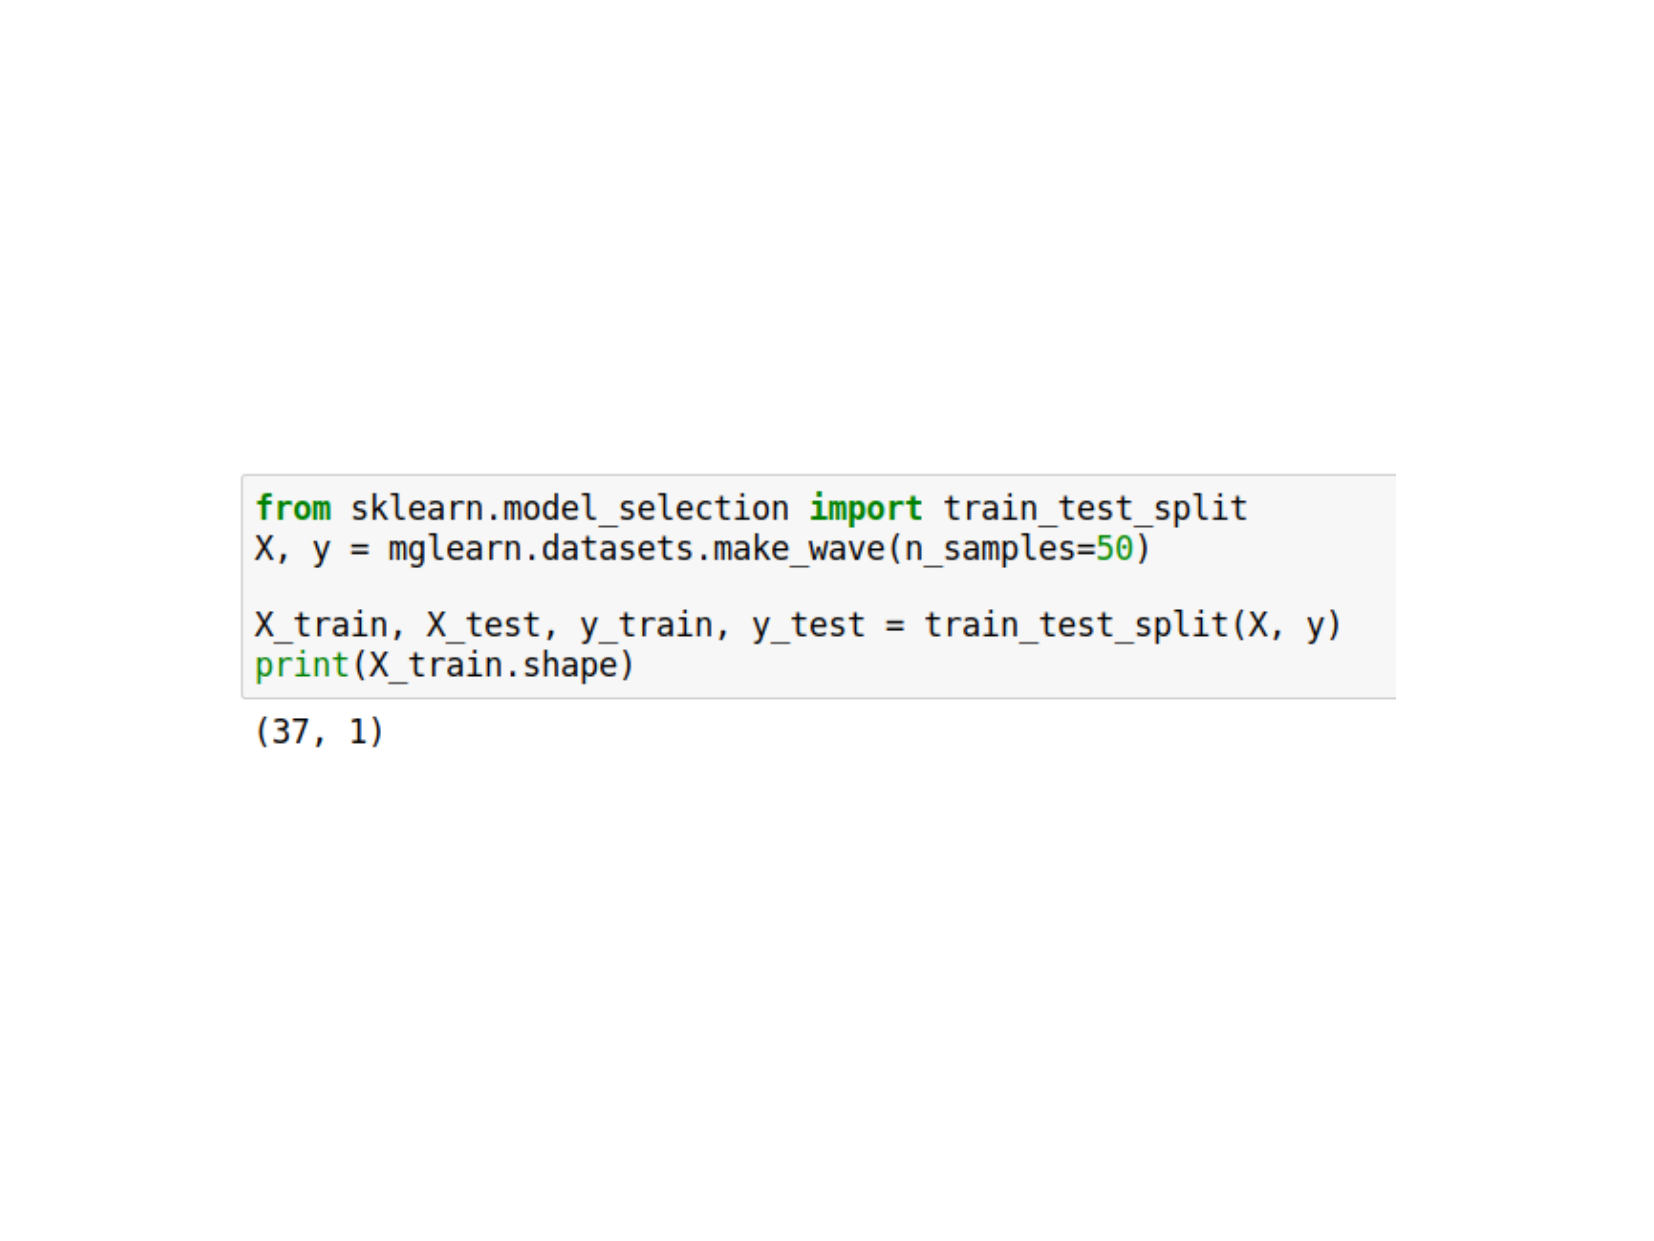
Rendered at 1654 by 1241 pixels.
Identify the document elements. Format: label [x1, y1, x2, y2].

picture [230, 463, 1396, 781]
